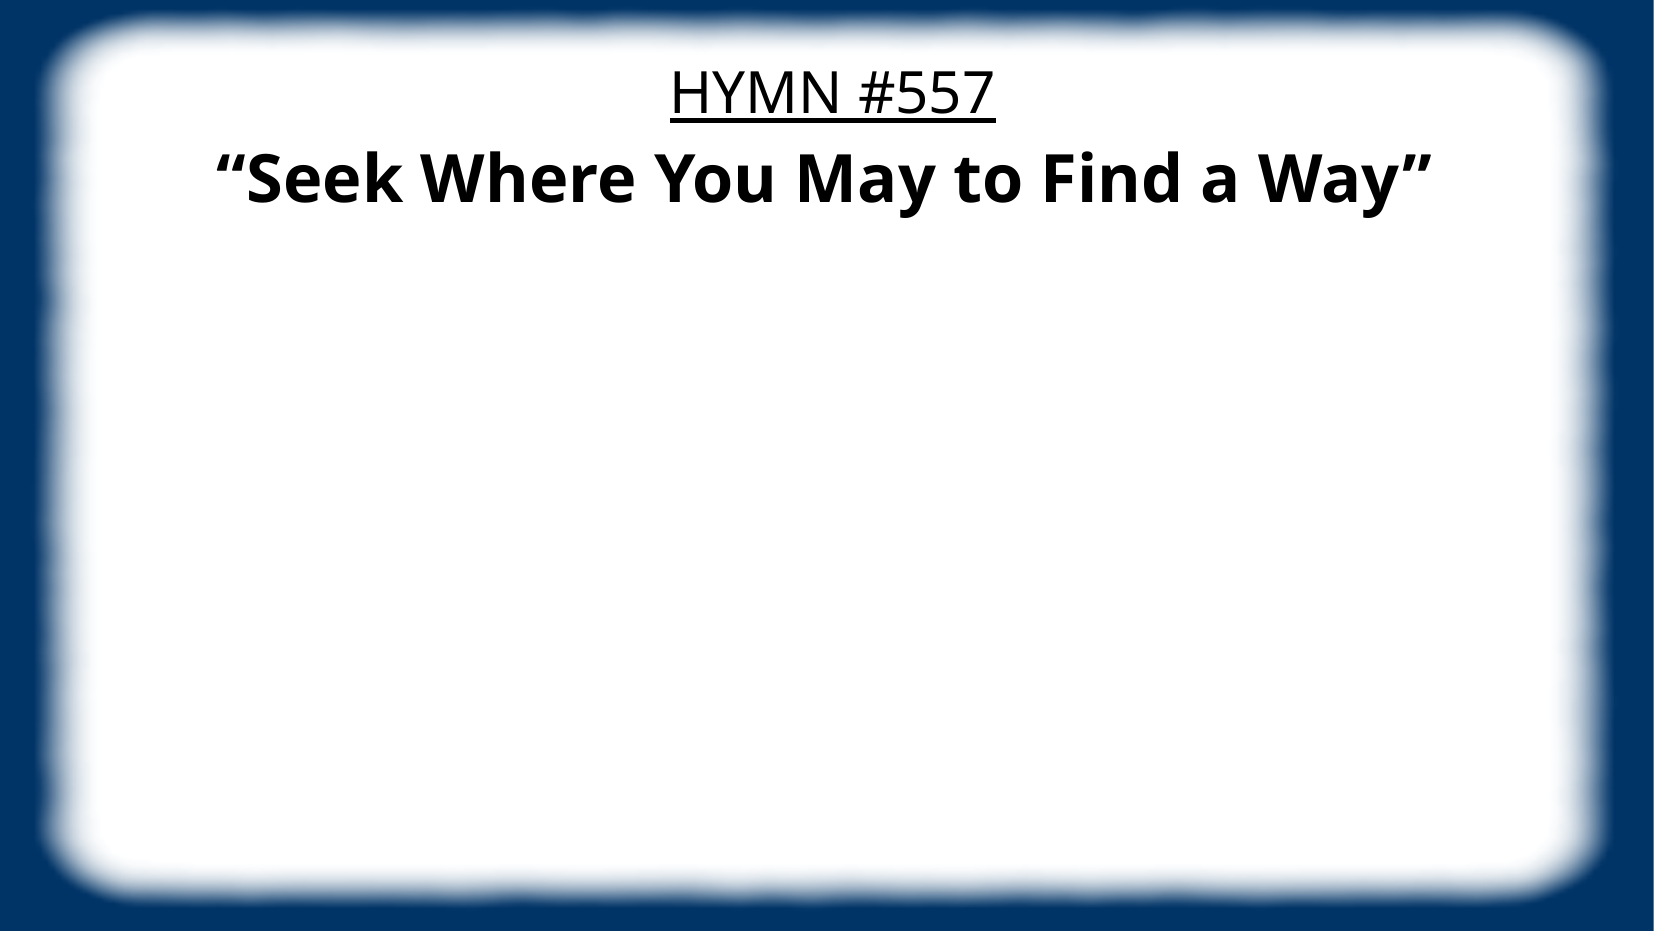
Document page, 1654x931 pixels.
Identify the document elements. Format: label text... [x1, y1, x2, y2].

picture [0, 0, 1654, 931]
text_box HYMN #557 “Seek Where You May to Find a Way” [75, 44, 1591, 226]
